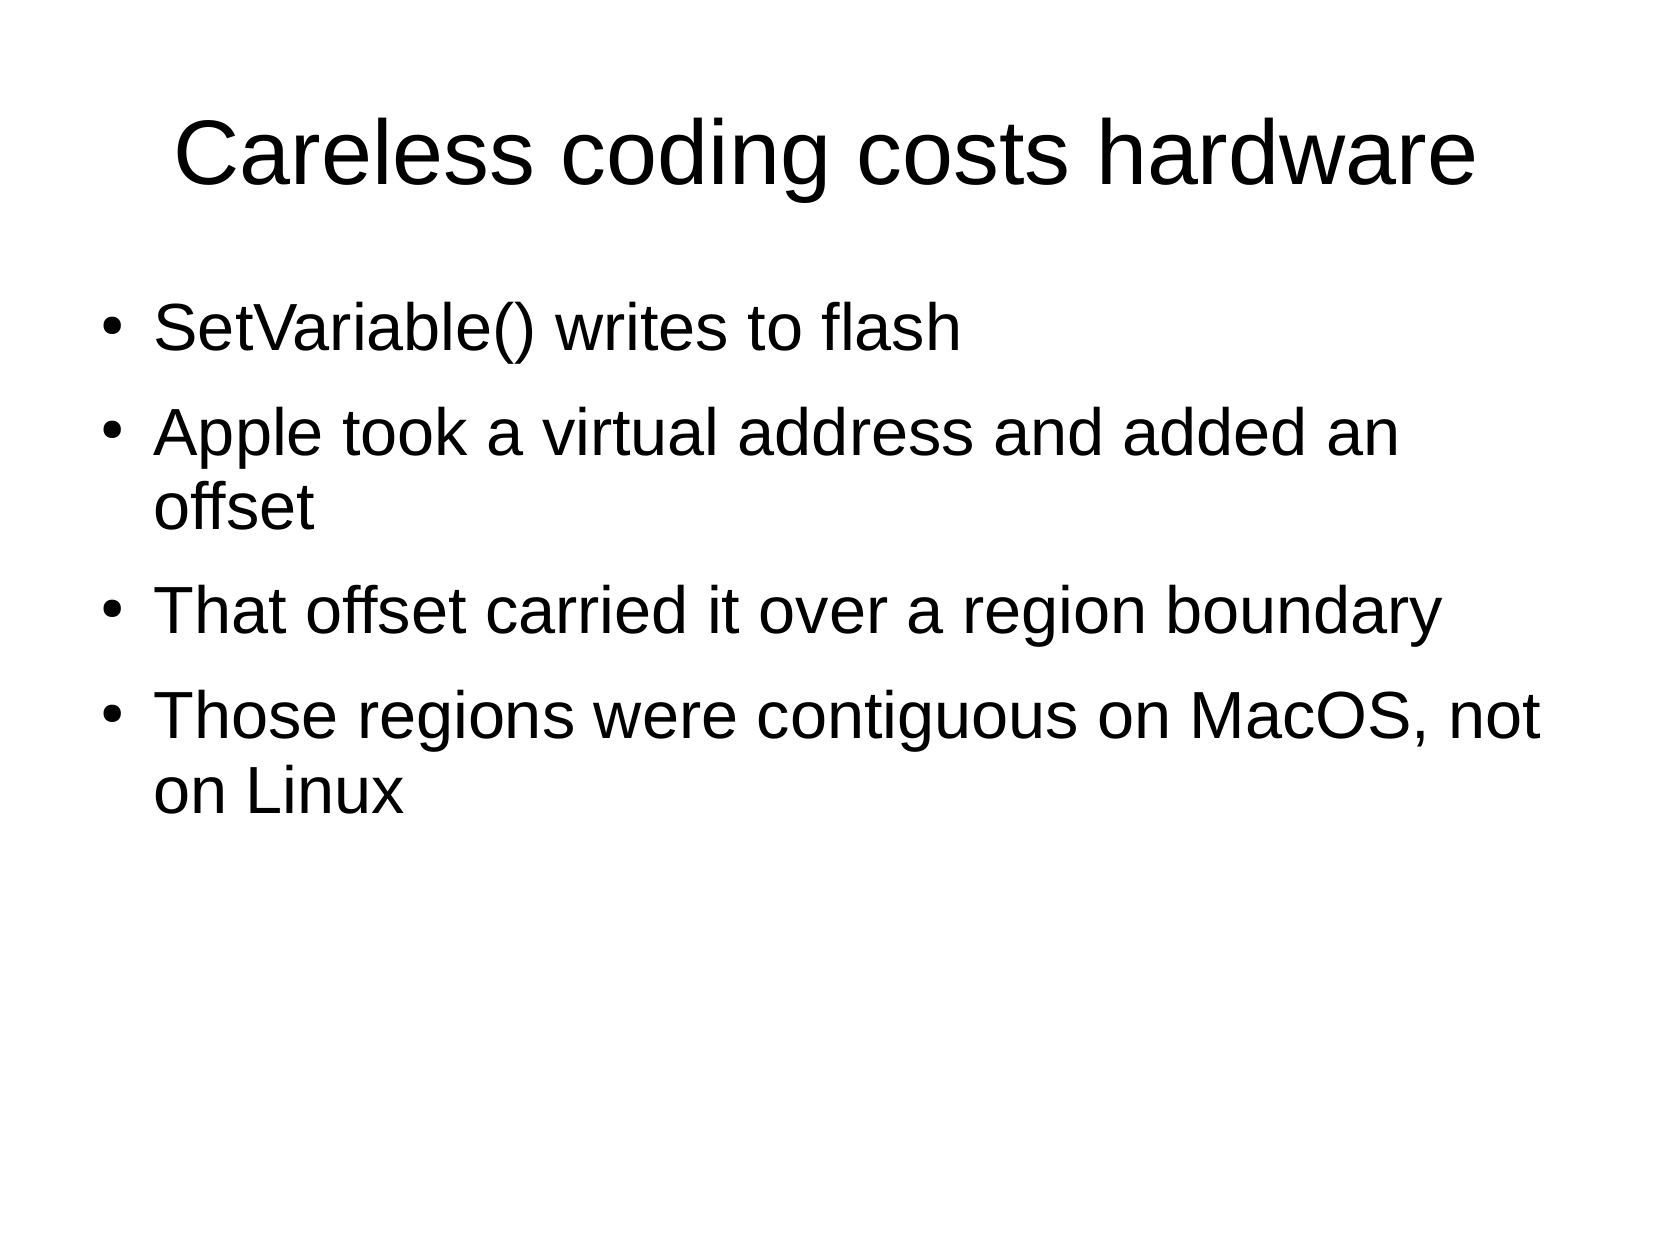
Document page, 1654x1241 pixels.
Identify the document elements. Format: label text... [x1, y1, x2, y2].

list SetVariable() writes to flash Apple took a virtual address and added an offset That offset carried it over a region boundary Those regions were contiguous on MacOS, not on Linux [82, 290, 1571, 1109]
title Careless coding costs hardware [82, 49, 1571, 257]
